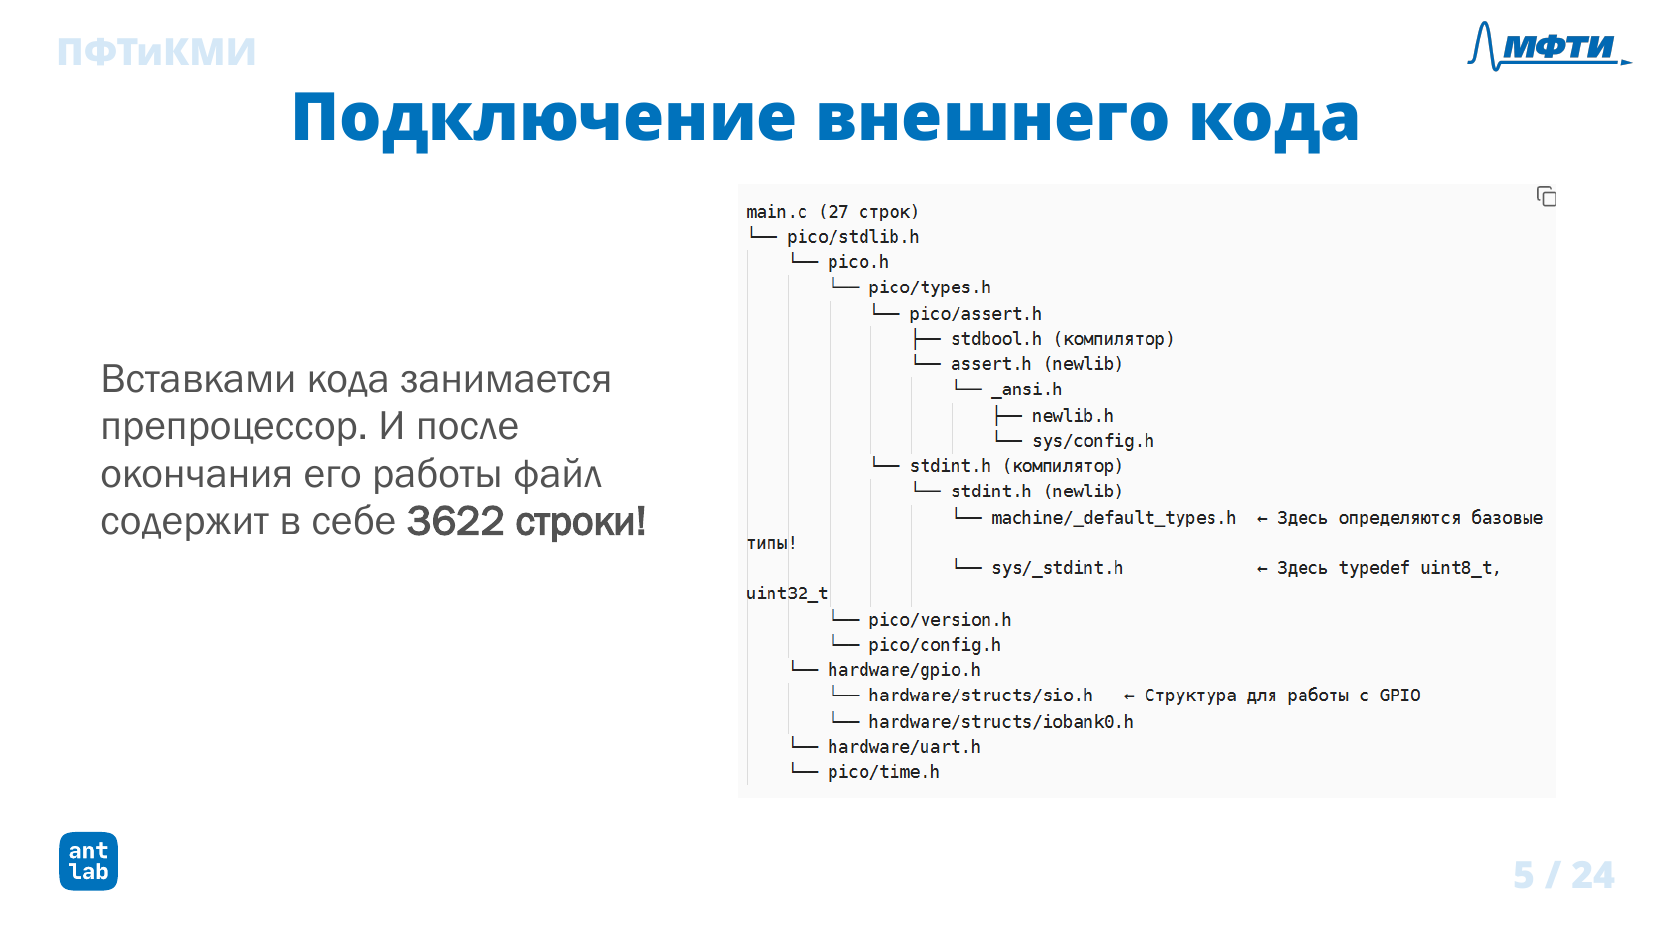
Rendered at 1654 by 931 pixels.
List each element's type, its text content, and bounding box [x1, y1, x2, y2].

picture [1446, 0, 1654, 93]
picture [738, 184, 1556, 798]
title Подключение внешнего кода [82, 20, 1571, 209]
list Вставками кода занимается препроцессор. И после окончания его работы файл содержит в себе 3622 строки! [29, 354, 680, 621]
